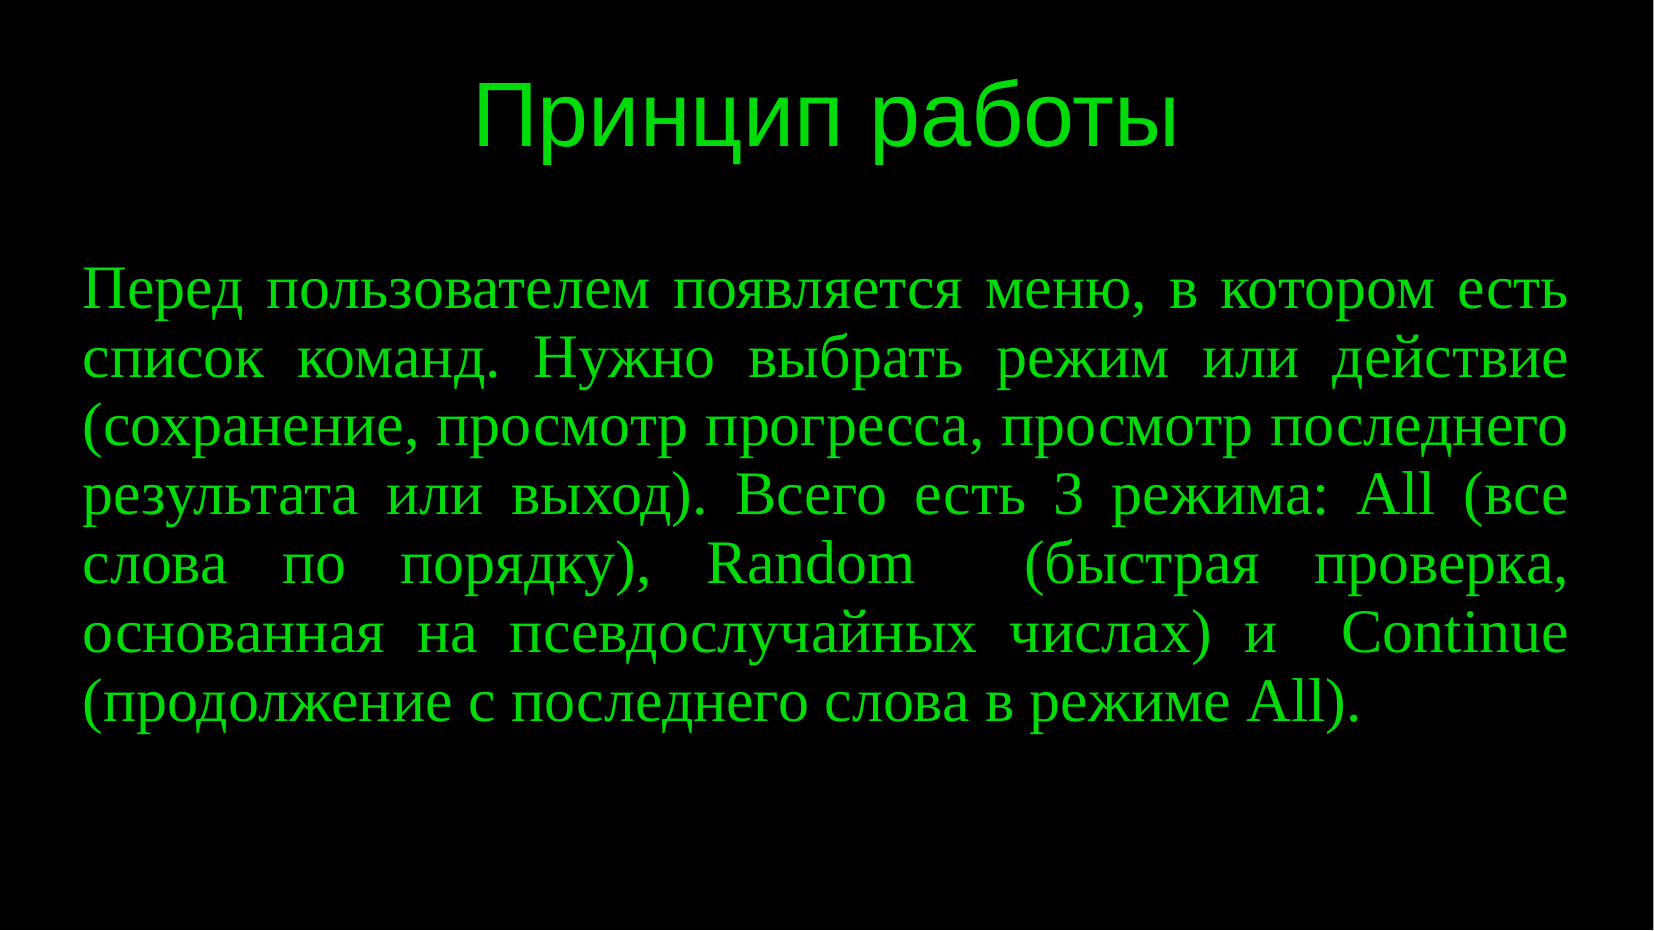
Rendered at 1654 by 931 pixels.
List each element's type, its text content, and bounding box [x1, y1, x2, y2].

list Перед пользователем появляется меню, в котором есть список команд. Нужно выбрать режим или действие (сохранение, просмотр прогресса, просмотр последнего результата или выход). Всего есть 3 режима: All (все слова по порядку), Random (быстрая проверка, основанная на псевдослучайных числах) и Continue (продолжение с последнего слова в режиме All). [82, 217, 1571, 758]
title Принцип работы [82, 37, 1571, 193]
